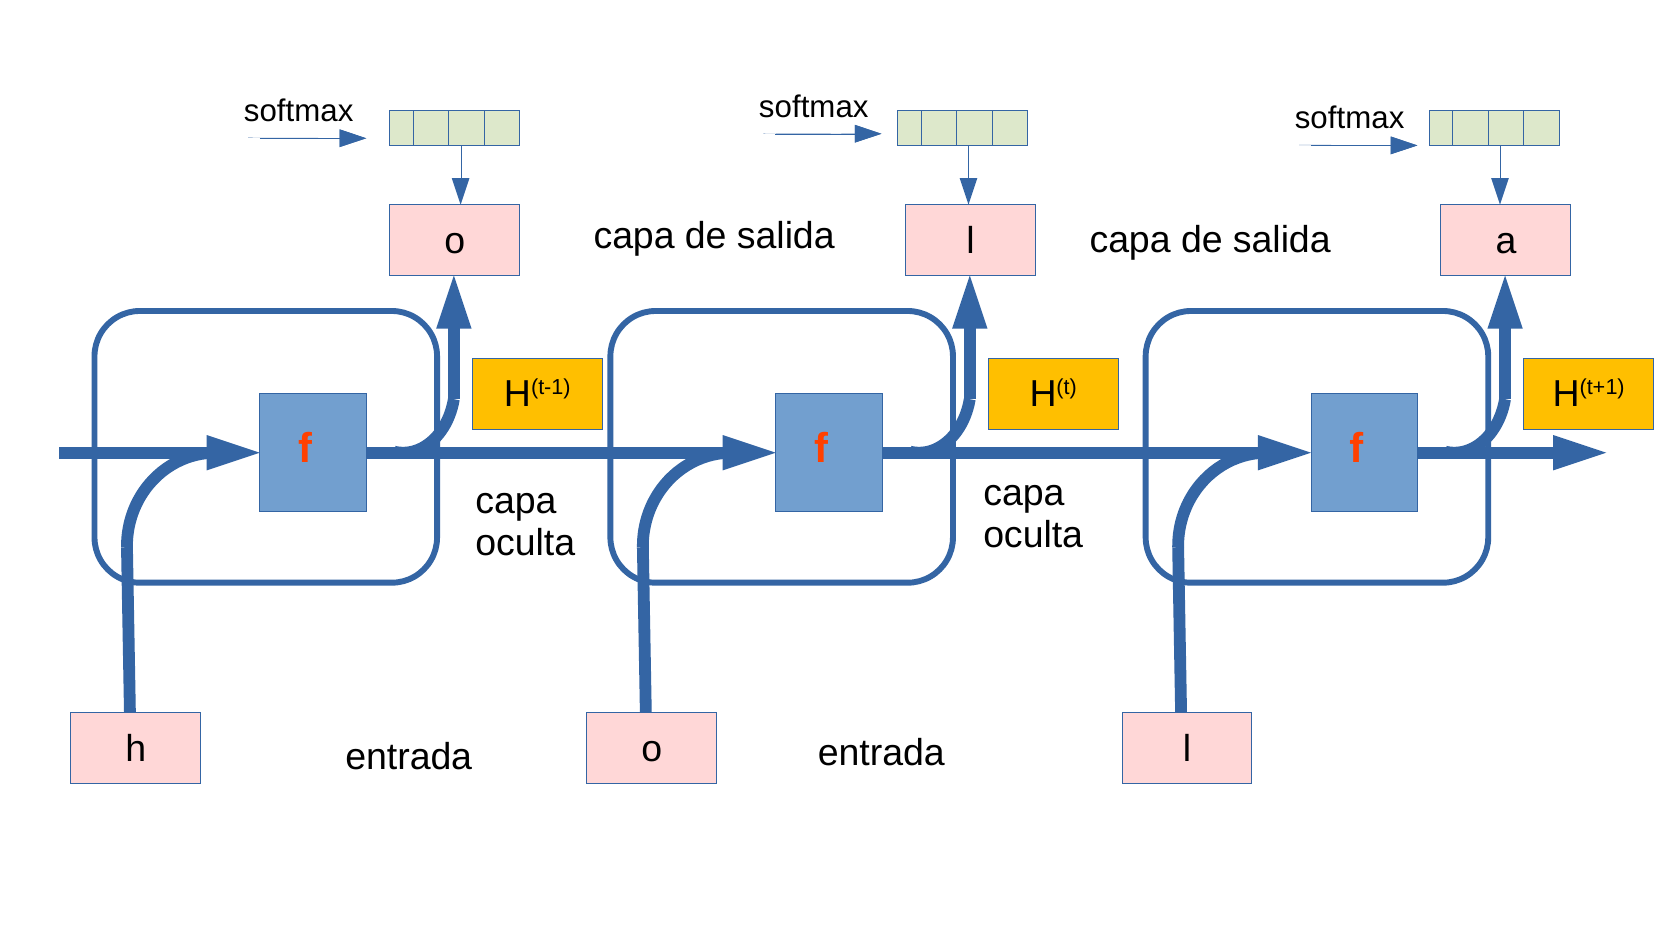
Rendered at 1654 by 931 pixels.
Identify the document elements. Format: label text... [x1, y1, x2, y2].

text_box o [586, 712, 717, 784]
text_box f [1334, 417, 1406, 479]
text_box [1429, 110, 1452, 146]
text_box H(t-1) [472, 358, 603, 430]
text_box [1489, 110, 1523, 146]
text_box [625, 571, 637, 579]
text_box [449, 110, 484, 146]
text_box l [905, 204, 1036, 276]
text_box [1145, 310, 1489, 583]
text_box capa de salida [578, 165, 875, 288]
text_box [897, 110, 921, 146]
text_box [389, 110, 413, 146]
text_box capa oculta [968, 464, 1146, 564]
text_box softmax [744, 39, 906, 132]
text_box H(t) [988, 358, 1119, 430]
text_box [1453, 110, 1488, 146]
text_box o [389, 204, 520, 276]
text_box [610, 310, 953, 583]
text_box entrada [330, 727, 508, 827]
text_box capa de salida [1074, 169, 1371, 292]
text_box [1524, 110, 1560, 146]
text_box [414, 110, 448, 146]
text_box [957, 110, 992, 146]
text_box l [1122, 712, 1252, 784]
text_box [922, 110, 956, 146]
text_box entrada [803, 724, 981, 824]
text_box capa oculta [460, 472, 638, 571]
text_box [993, 110, 1028, 146]
text_box softmax [1280, 51, 1441, 143]
text_box f [799, 417, 871, 479]
text_box h [70, 712, 201, 784]
text_box softmax [228, 43, 390, 136]
text_box H(t+1) [1523, 358, 1654, 430]
text_box [94, 310, 438, 583]
text_box [485, 110, 520, 146]
text_box f [283, 417, 355, 479]
text_box a [1440, 204, 1571, 276]
